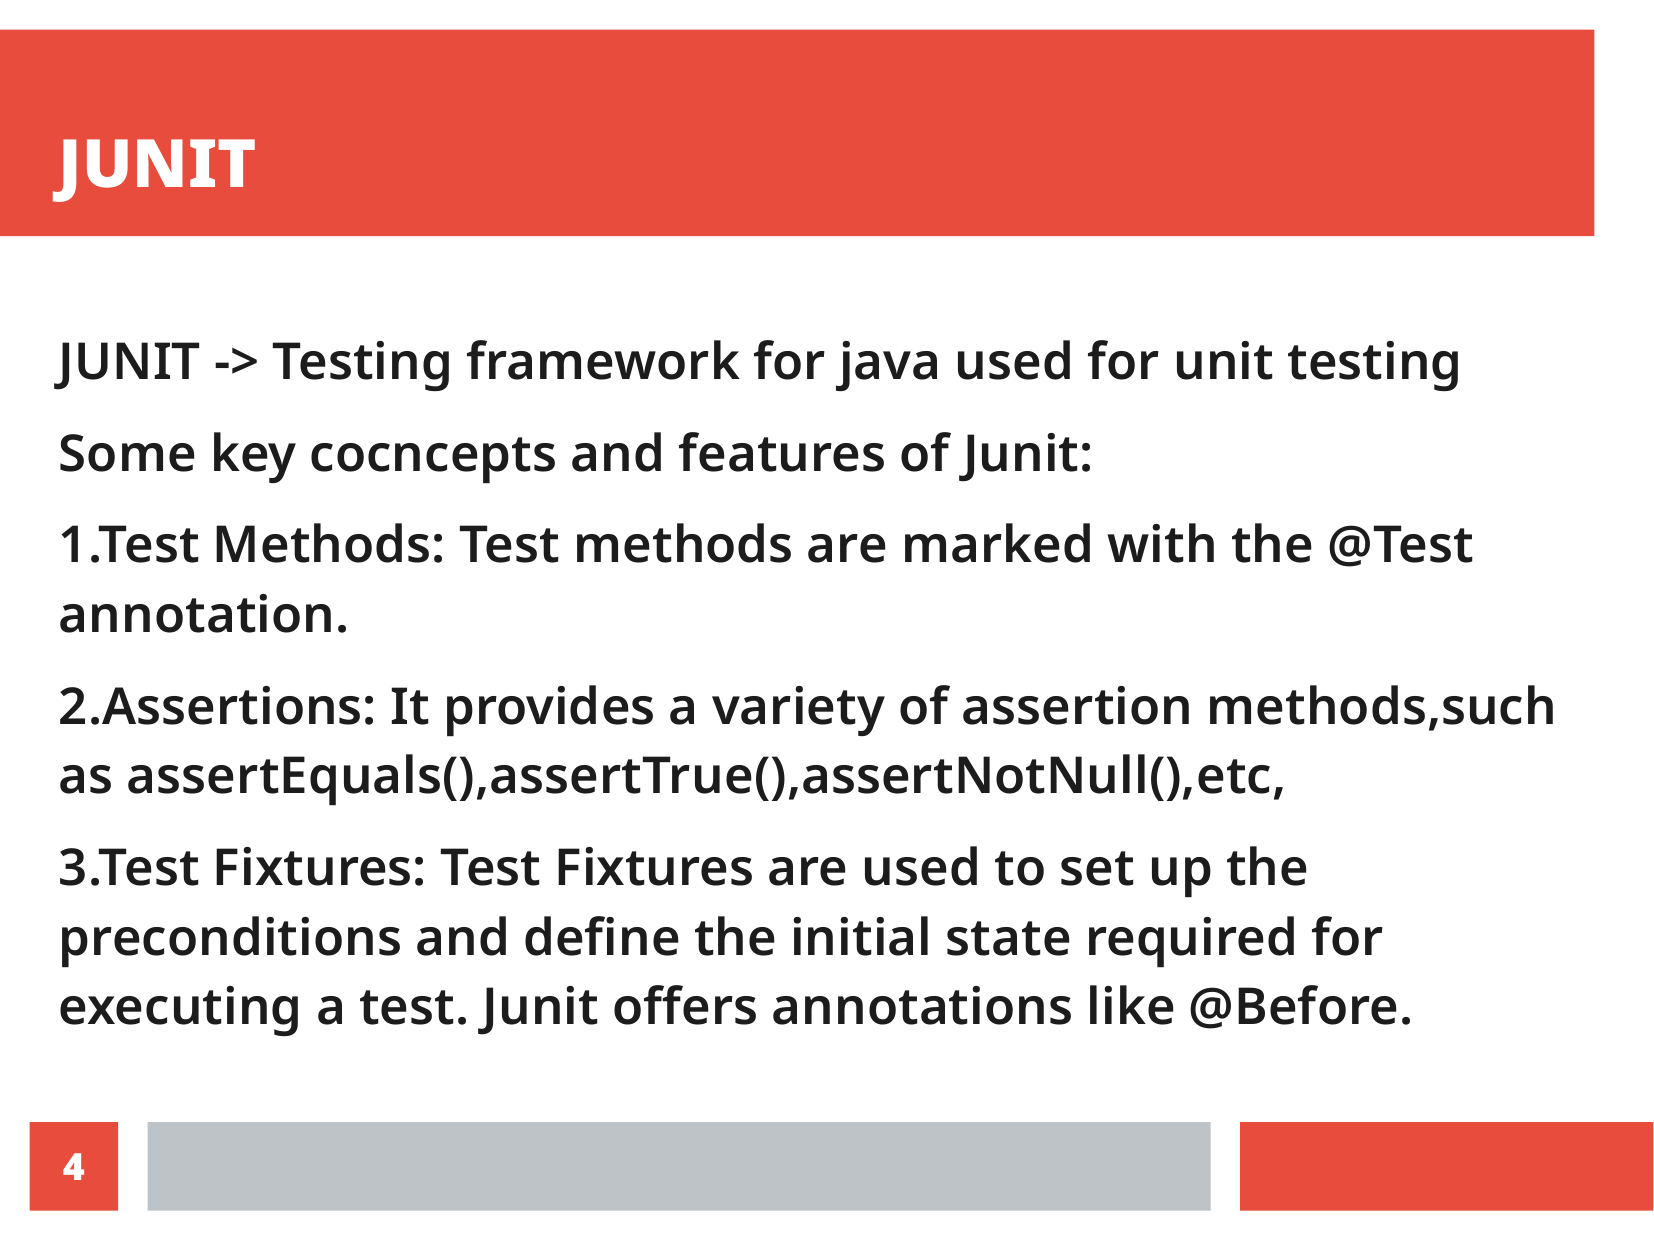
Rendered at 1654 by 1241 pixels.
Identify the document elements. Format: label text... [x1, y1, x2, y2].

list JUNIT -> Testing framework for java used for unit testing Some key cocncepts and features of Junit: 1.Test Methods: Test methods are marked with the @Test annotation. 2.Assertions: It provides a variety of assertion methods,such as assertEquals(),assertTrue(),assertNotNull(),etc, 3.Test Fixtures: Test Fixtures are used to set up the preconditions and define the initial state required for executing a test. Junit offers annotations like @Before. [59, 324, 1565, 1093]
title JUNIT [59, 59, 1595, 207]
